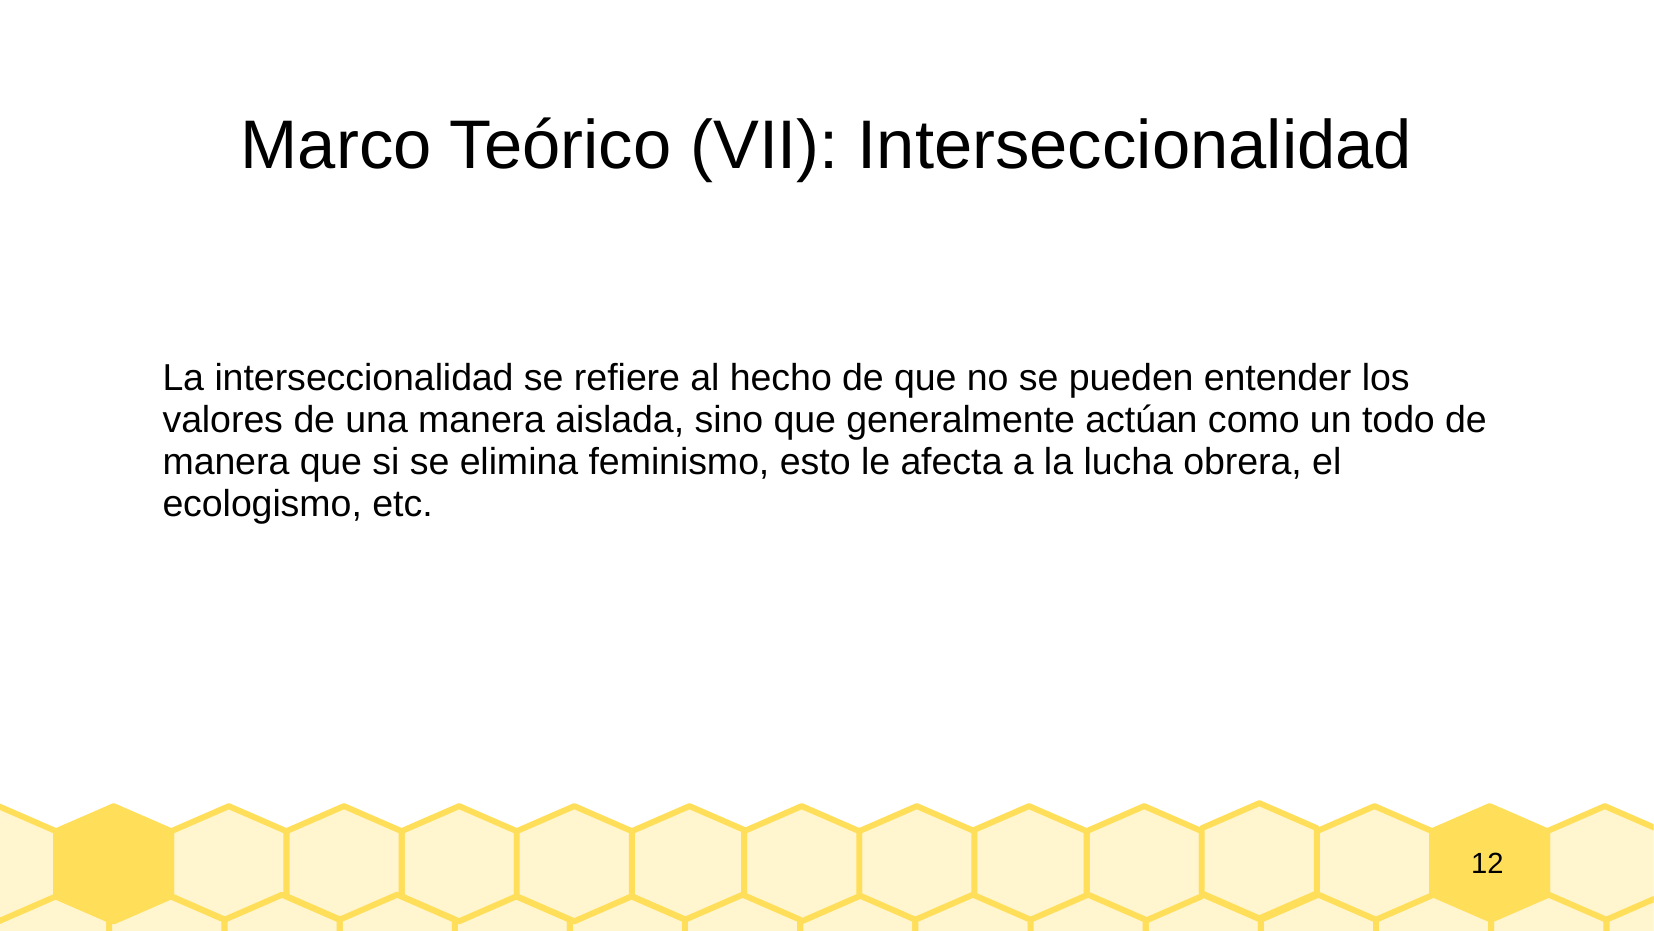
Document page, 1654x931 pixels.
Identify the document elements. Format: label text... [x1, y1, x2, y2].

title Marco Teórico (VII): Interseccionalidad [88, 70, 1565, 219]
text_box La interseccionalidad se refiere al hecho de que no se pueden entender los valores de una manera aislada, sino que generalmente actúan como un todo de manera que si se elimina feminismo, esto le afecta a la lucha obrera, el ecologismo, etc. [147, 348, 1506, 532]
